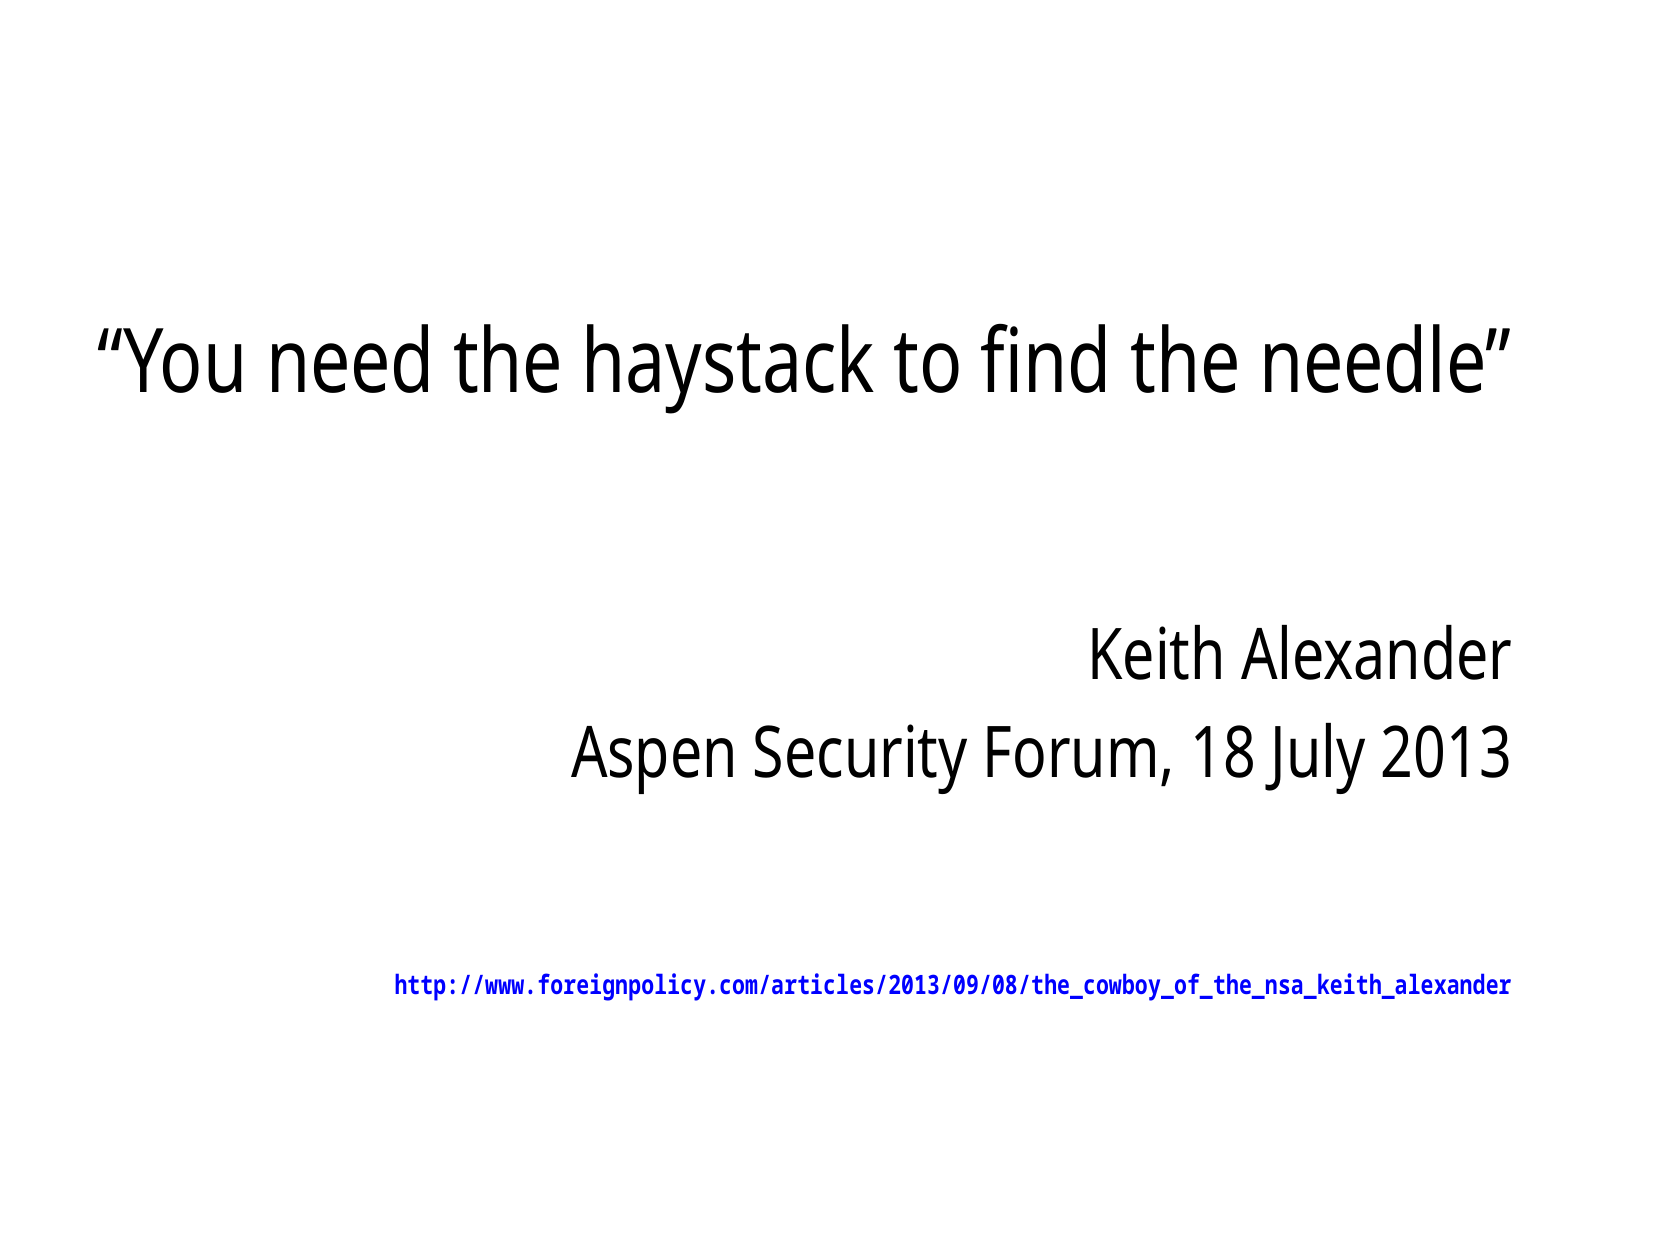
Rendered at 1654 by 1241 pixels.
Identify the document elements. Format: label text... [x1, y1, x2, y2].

text_box “You need the haystack to find the needle” Keith Alexander Aspen Security Forum, 18 July 2013 http://www.foreignpolicy.com/articles/2013/09/08/the_cowboy_of_the_nsa_keith_alexander [82, 290, 1538, 1010]
